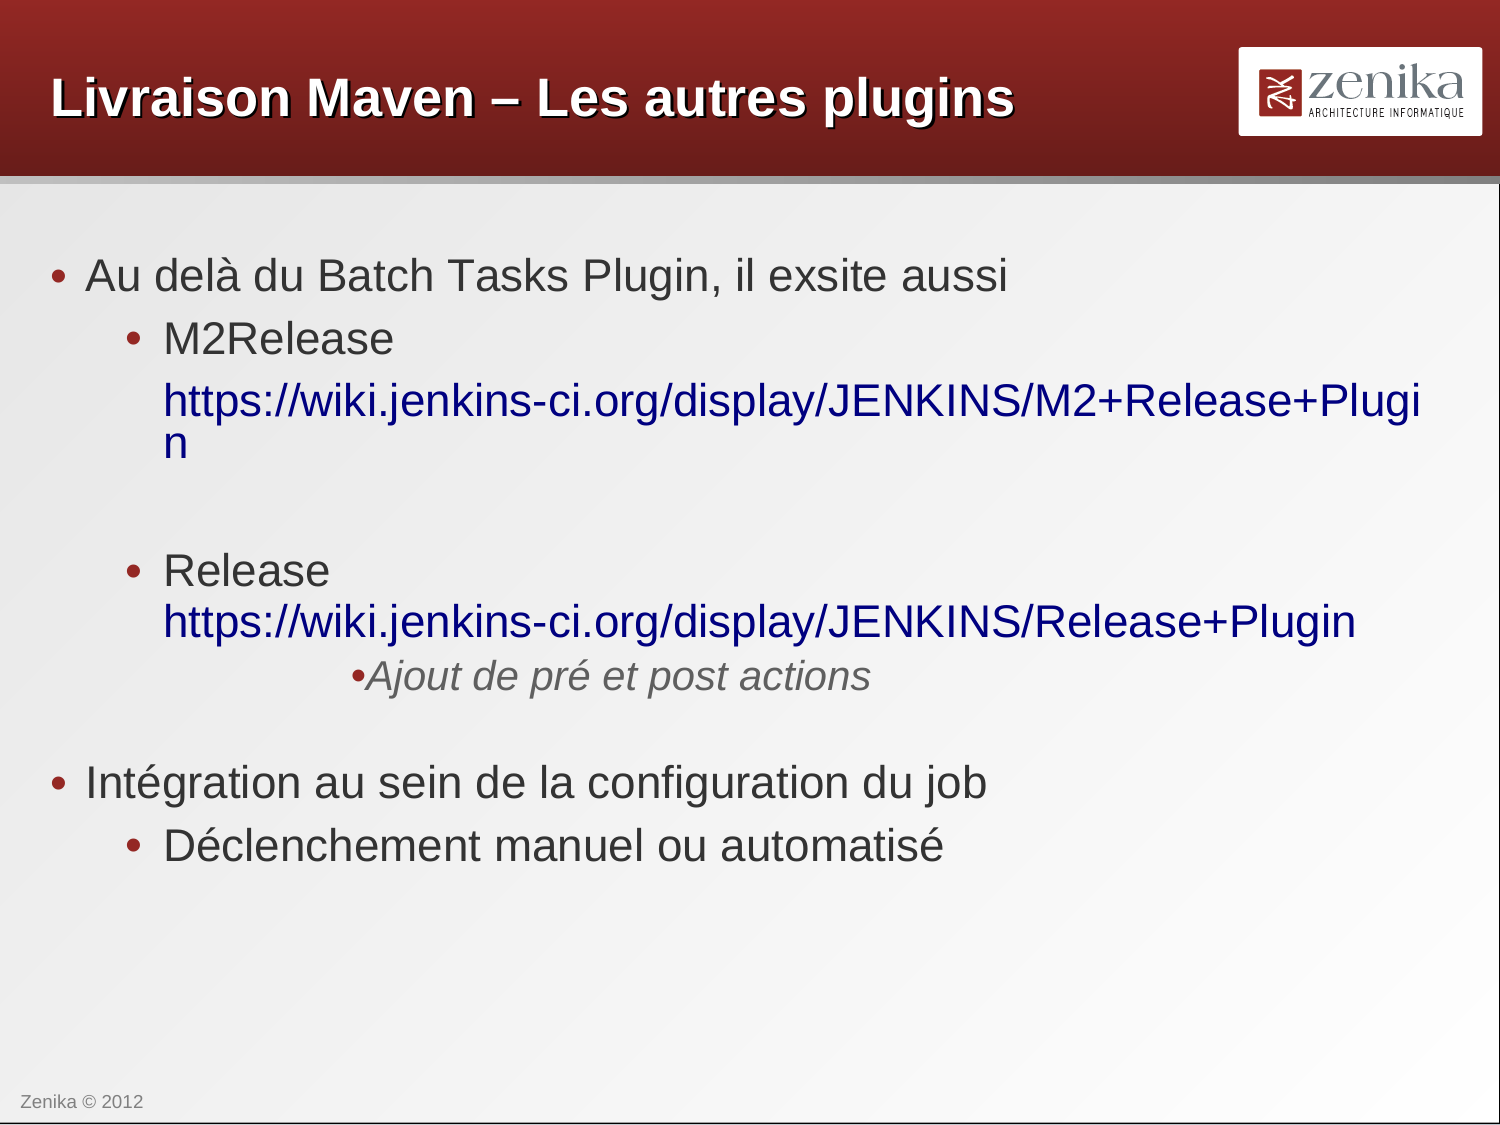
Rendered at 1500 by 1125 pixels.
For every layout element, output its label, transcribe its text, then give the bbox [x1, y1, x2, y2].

title Livraison Maven – Les autres plugins [50, 15, 1206, 180]
picture [1257, 58, 1464, 125]
list Au delà du Batch Tasks Plugin, il exsite aussi M2Release https://wiki.jenkins-ci.org/display/JENKINS/M2+Release+Plugin Release https://wiki.jenkins-ci.org/display/JENKINS/Release+Plugin Ajout de pré et post actions Intégration au sein de la configuration du job Déclenchement manuel ou automatisé [50, 249, 1435, 1079]
